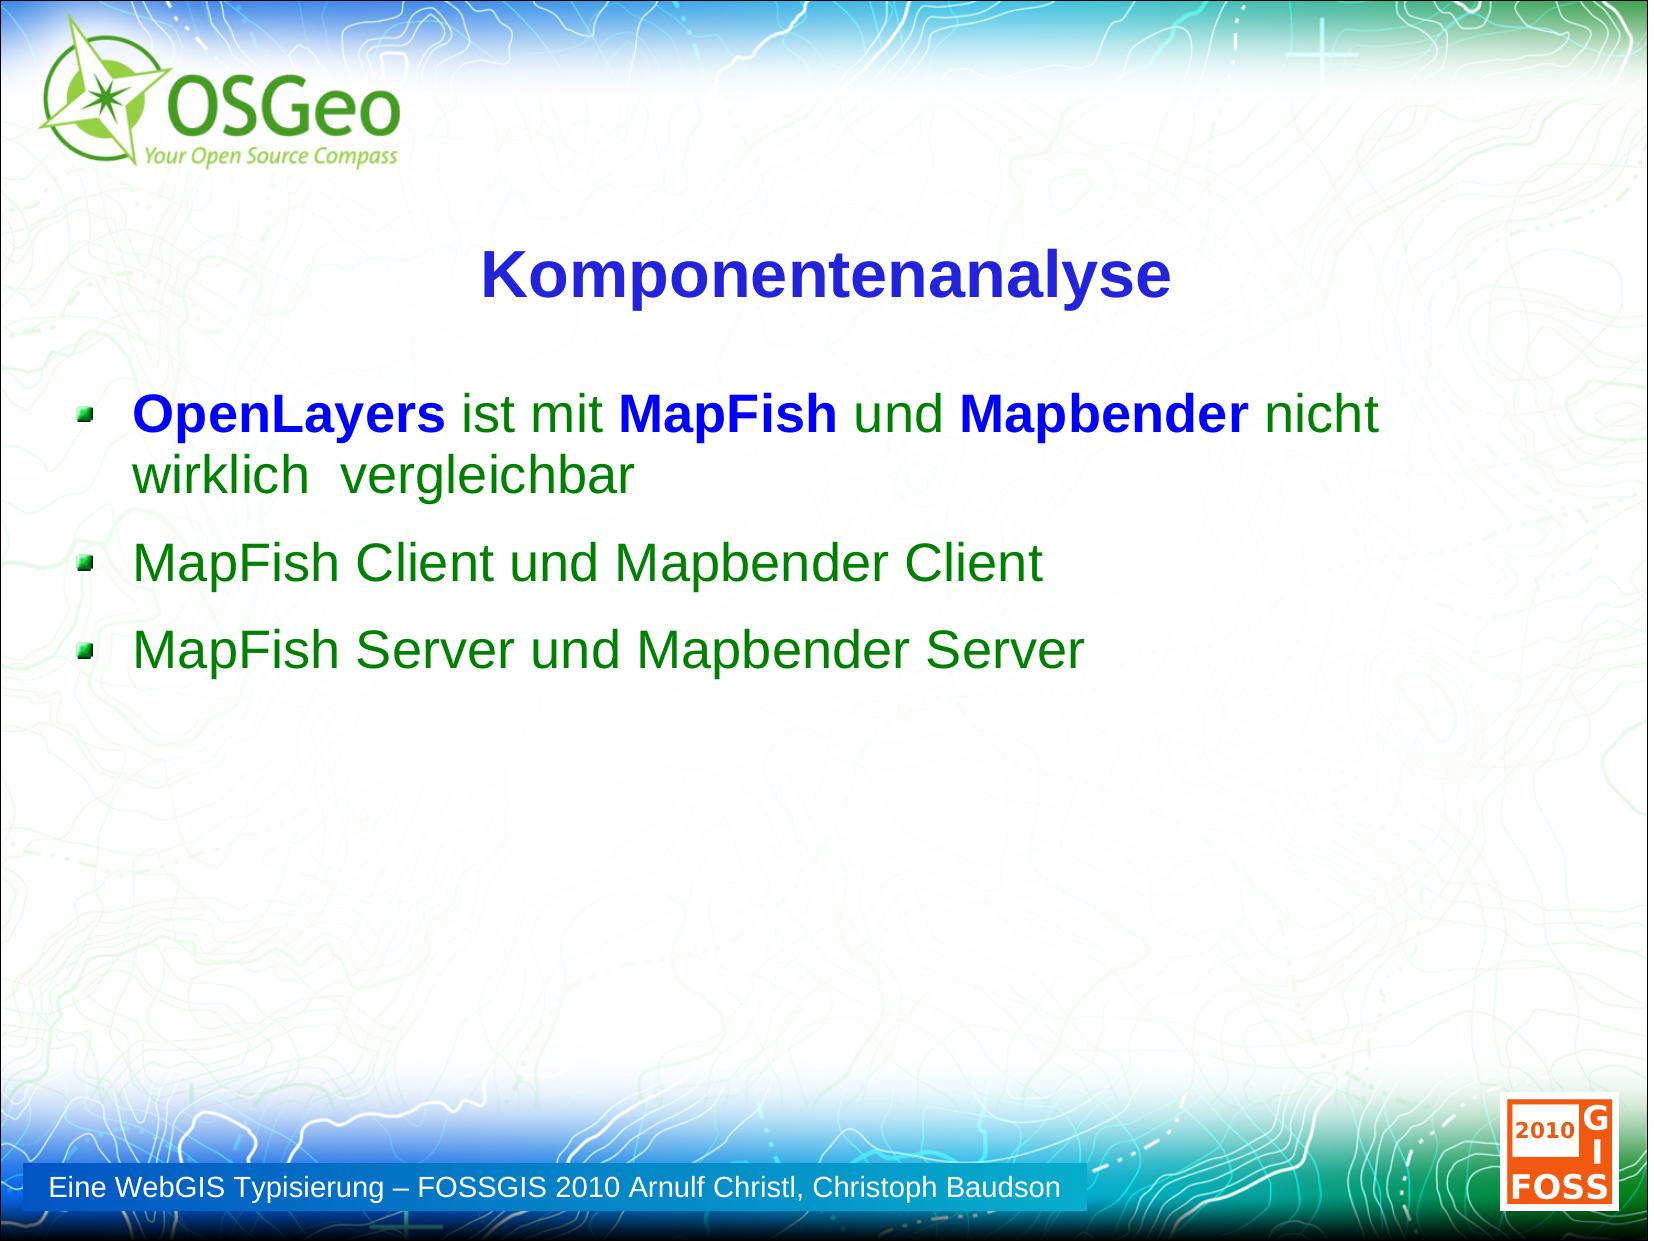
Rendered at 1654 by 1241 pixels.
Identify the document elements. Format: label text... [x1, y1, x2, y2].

list OpenLayers ist mit MapFish und Mapbender nicht wirklich vergleichbar MapFish Client und Mapbender Client MapFish Server und Mapbender Server [76, 383, 1565, 1203]
picture [1, 1, 1647, 1240]
title Komponentenanalyse [82, 208, 1571, 342]
